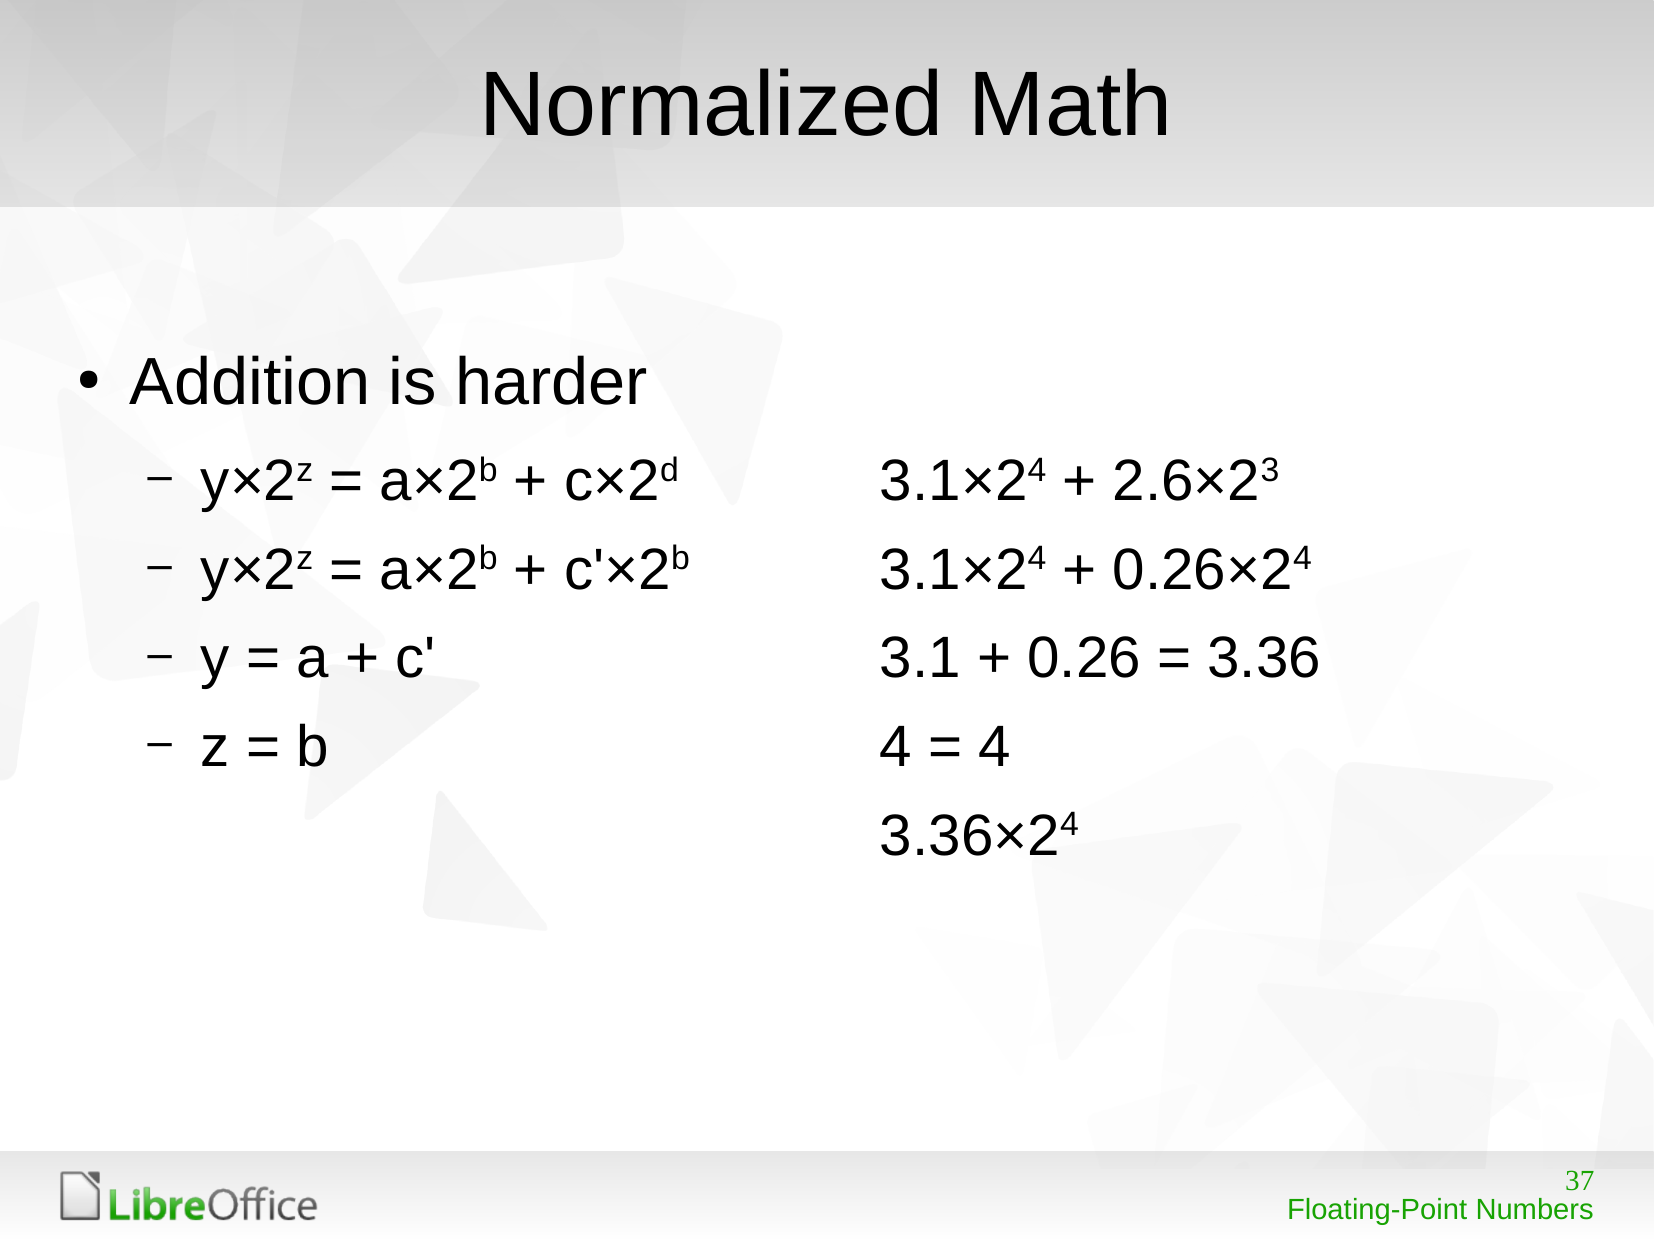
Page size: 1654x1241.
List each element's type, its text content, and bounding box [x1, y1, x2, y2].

title Normalized Math [59, 29, 1595, 178]
picture [915, 548, 1654, 1169]
picture [0, 0, 783, 931]
list Addition is harder y×2z = a×2b + c×2d y×2z = a×2b + c'×2b y = a + c' z = b [59, 343, 738, 857]
picture [41, 1152, 337, 1240]
list 3.1×24 + 2.6×23 3.1×24 + 0.26×24 3.1 + 0.26 = 3.36 4 = 4 3.36×24 [738, 343, 1595, 1063]
